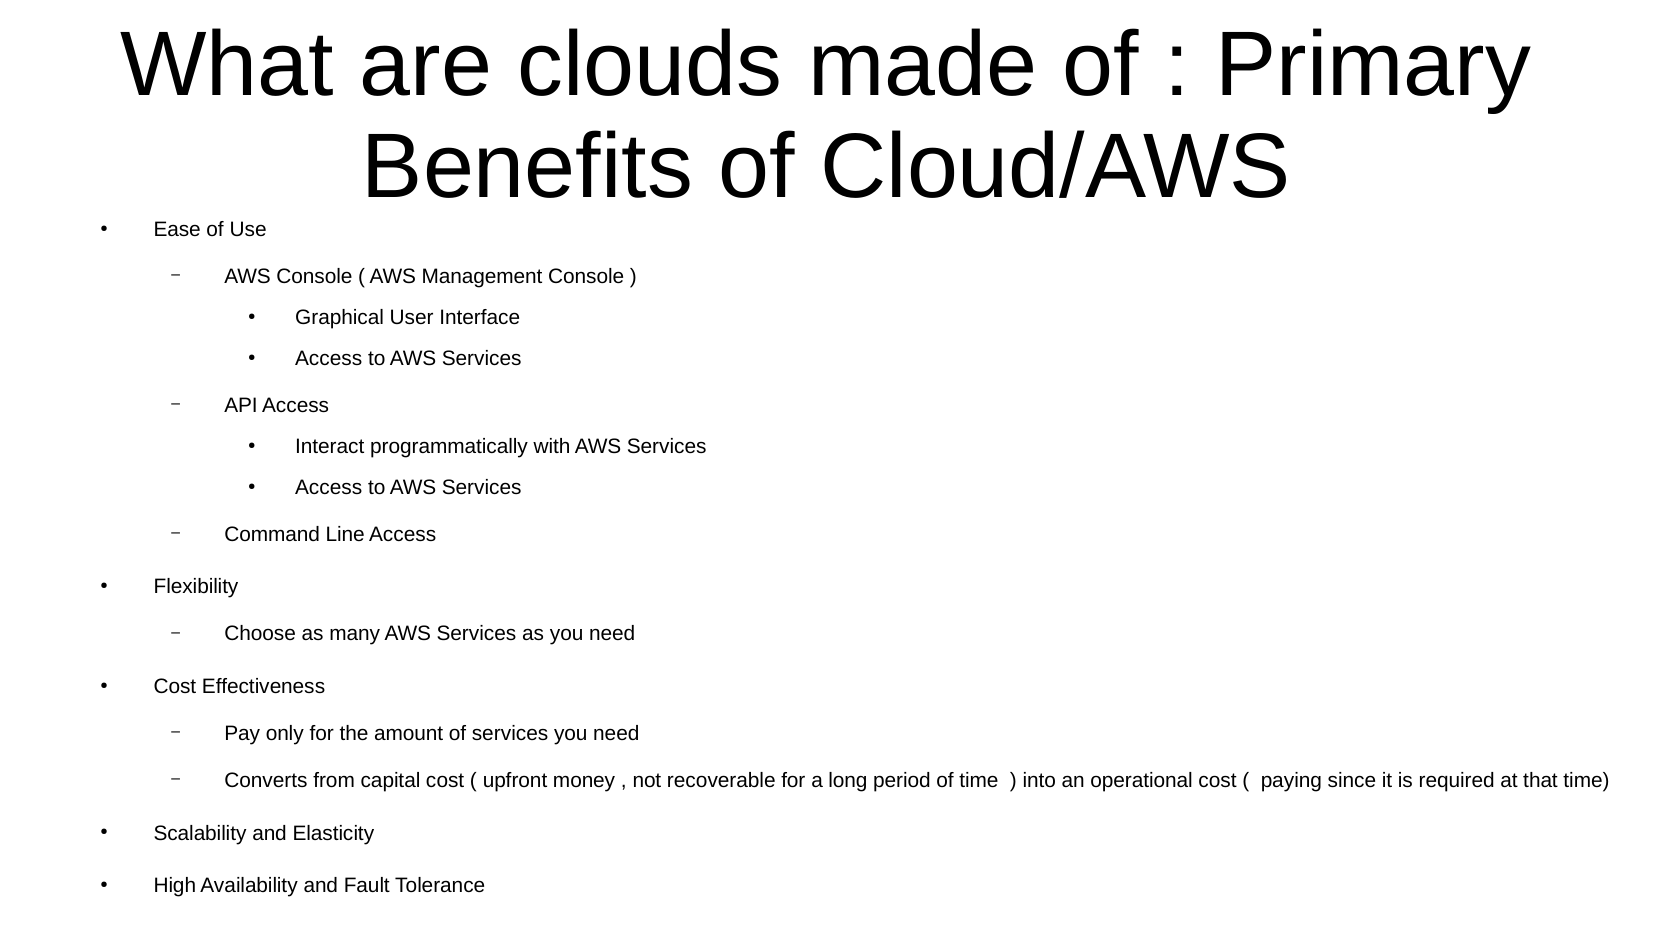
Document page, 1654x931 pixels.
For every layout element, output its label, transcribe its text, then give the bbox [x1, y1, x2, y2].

title What are clouds made of : Primary Benefits of Cloud/AWS [82, 12, 1571, 217]
list Ease of Use AWS Console ( AWS Management Console ) Graphical User Interface Access to AWS Services API Access Interact programmatically with AWS Services Access to AWS Services Command Line Access Flexibility Choose as many AWS Services as you need Cost Effectiveness Pay only for the amount of services you need Converts from capital cost ( upfront money , not recoverable for a long period of time ) into an operational cost ( paying since it is required at that time) Scalability and Elasticity High Availability and Fault Tolerance [82, 217, 1636, 916]
